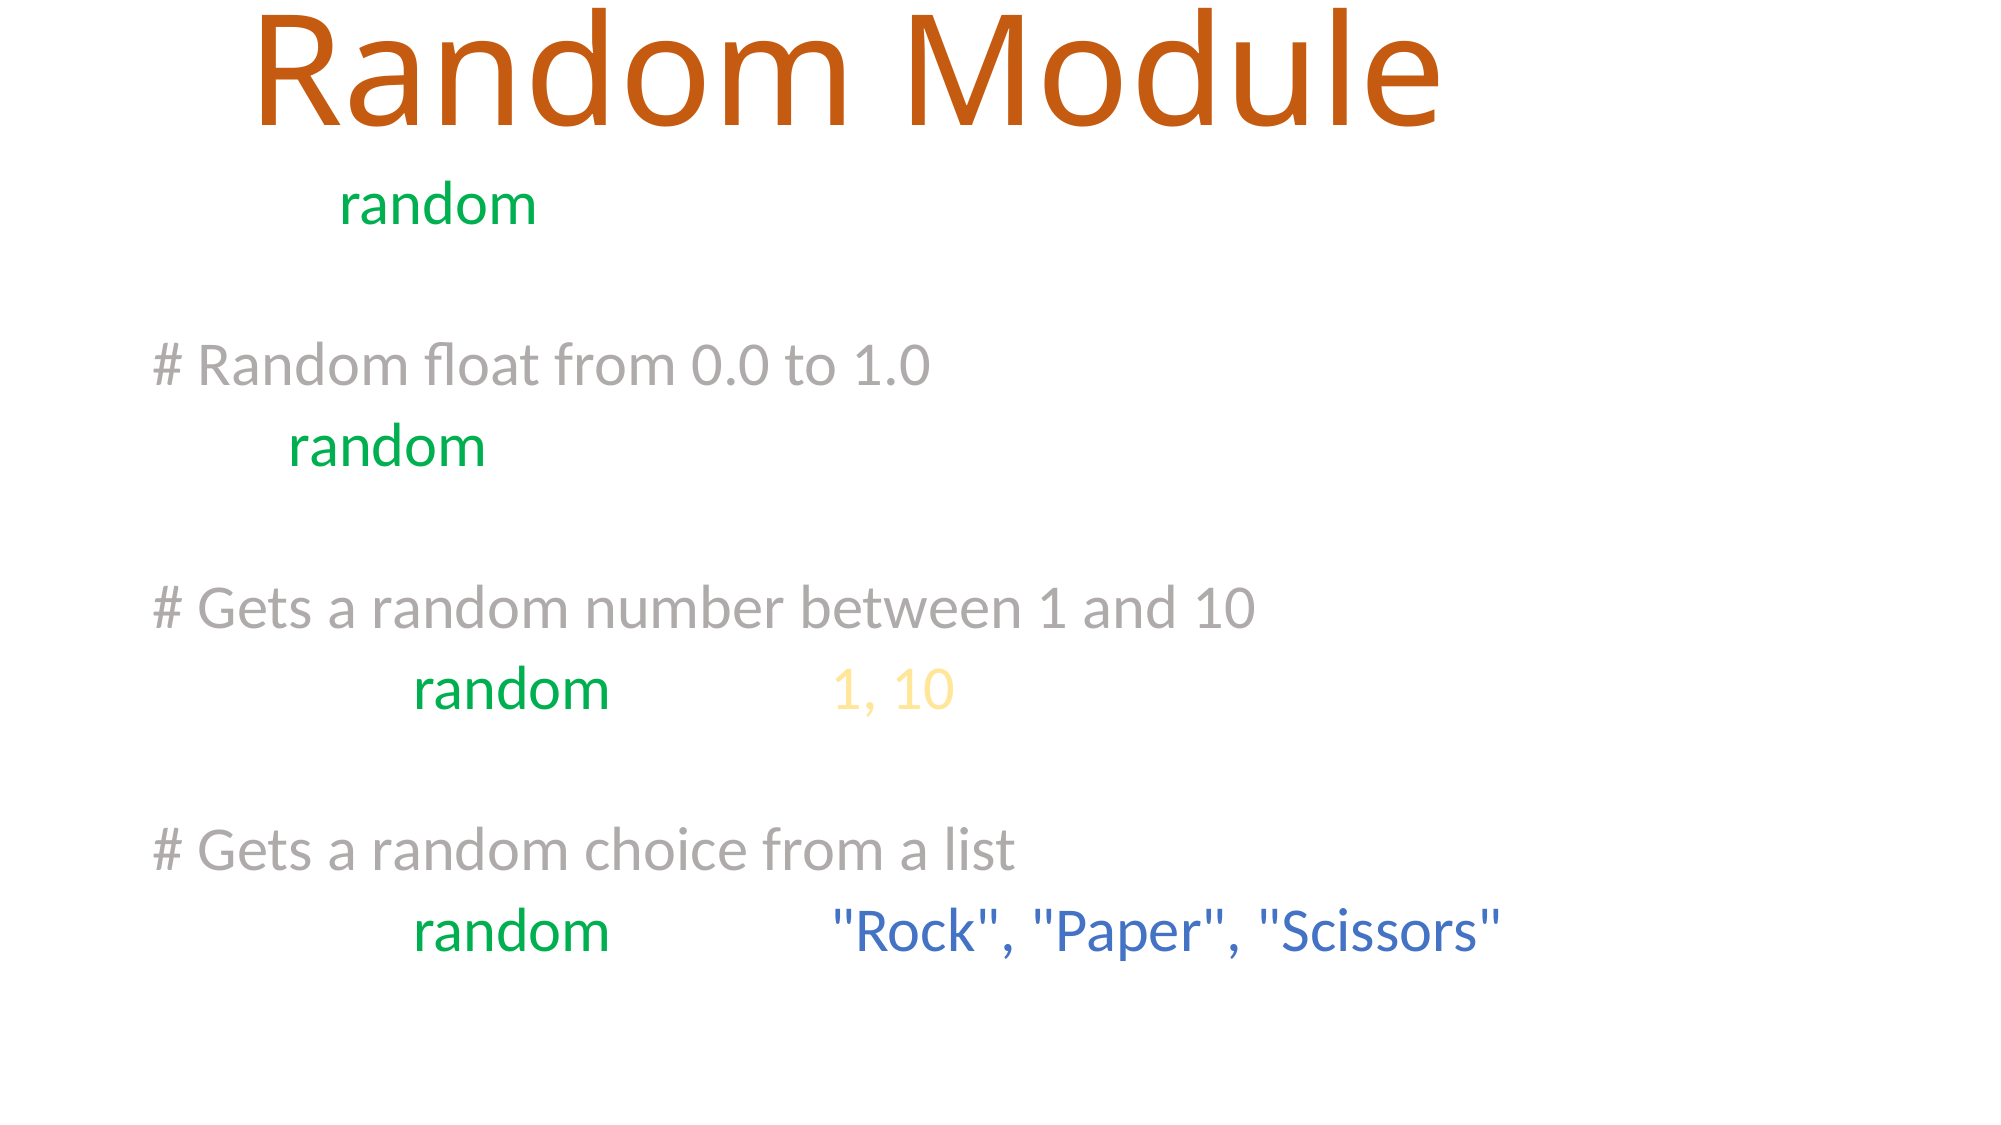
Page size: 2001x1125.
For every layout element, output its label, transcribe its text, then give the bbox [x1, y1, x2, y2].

list Random Module import random # Random float from 0.0 to 1.0 print random.random() # Gets a random number between 1 and 10 number = random.randint(1, 10) # Gets a random choice from a list number = random.choice(["Rock", "Paper", "Scissors"]) [137, 0, 1863, 1014]
